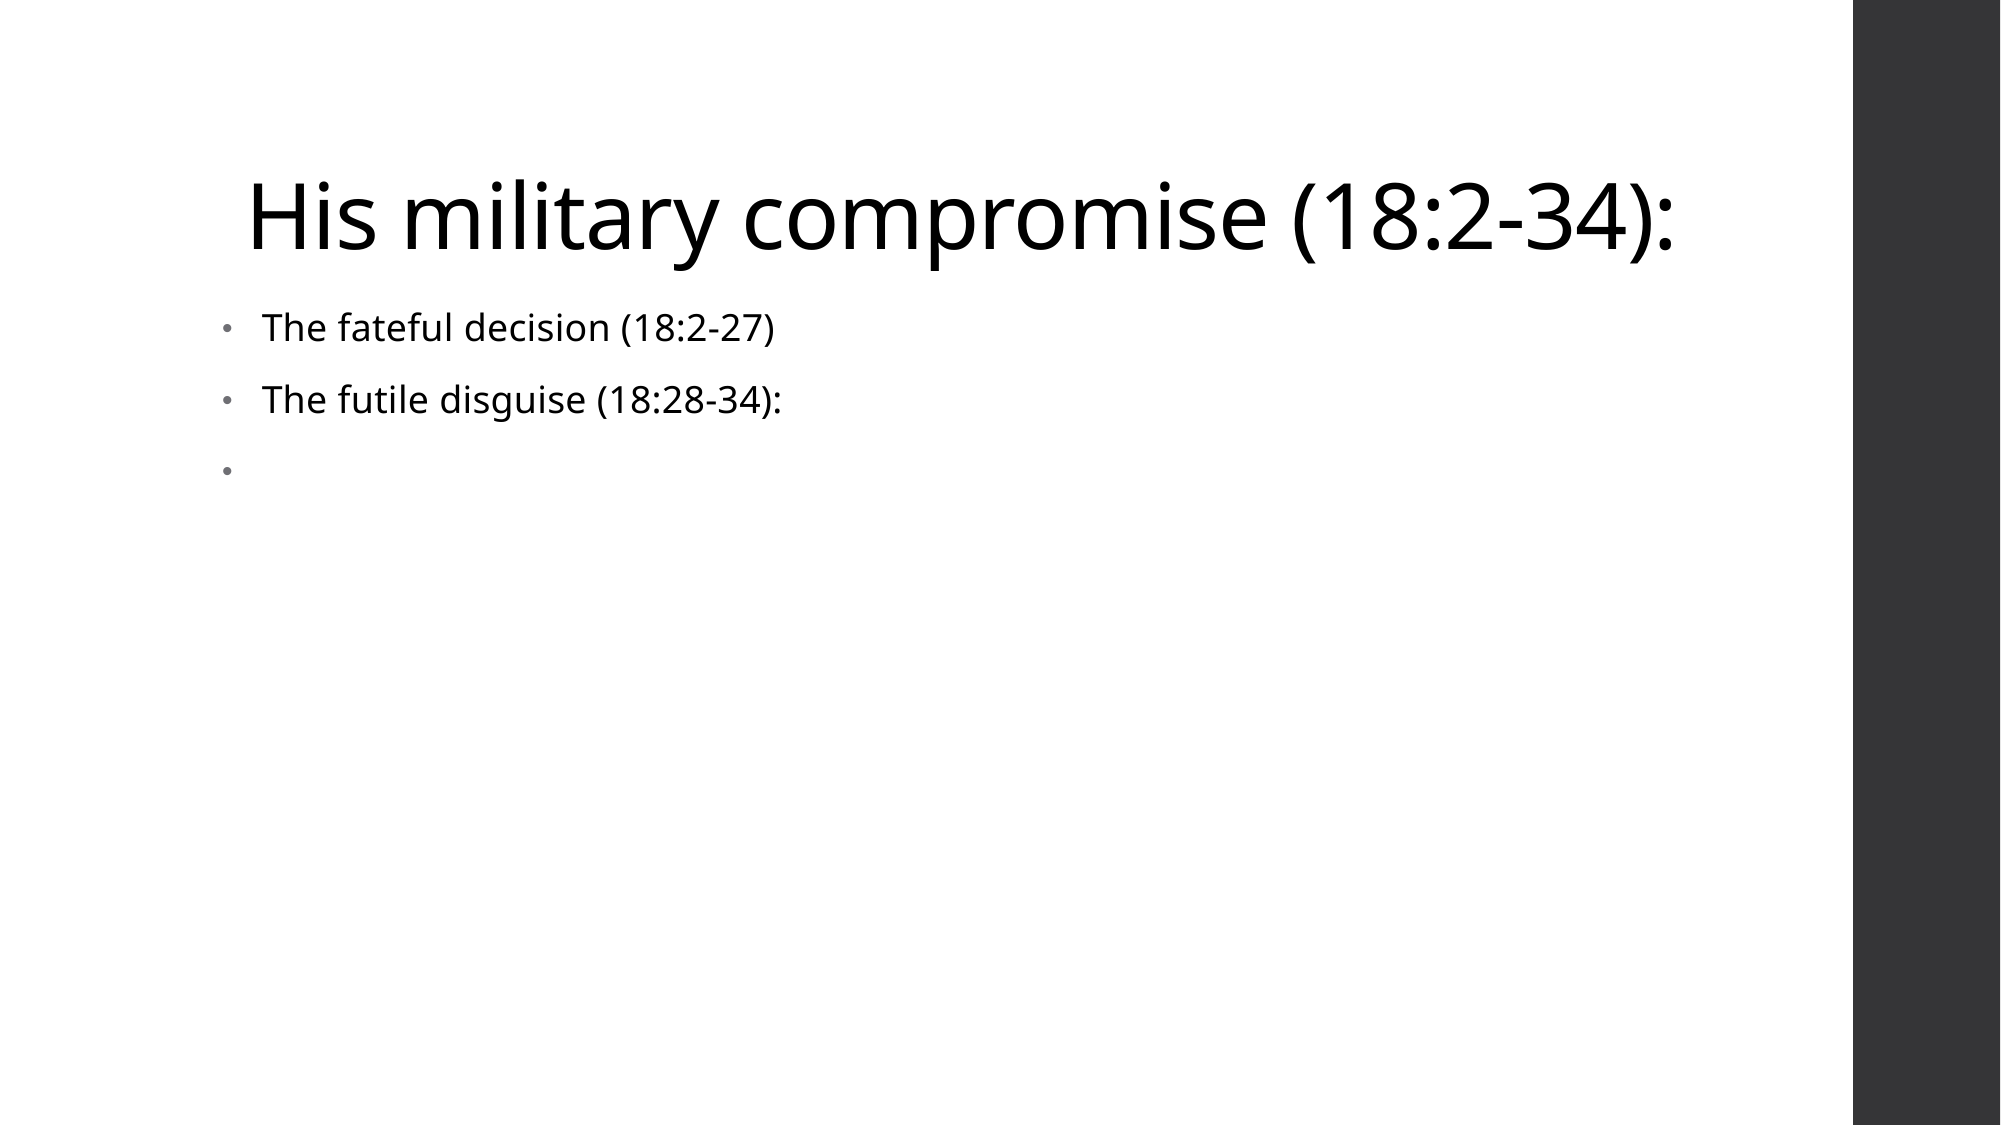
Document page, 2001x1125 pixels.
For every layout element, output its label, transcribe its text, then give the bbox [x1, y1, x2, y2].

title His military compromise (18:2-34): [206, 60, 1797, 278]
list The fateful decision (18:2-27) The futile disguise (18:28-34): [206, 299, 1617, 1014]
